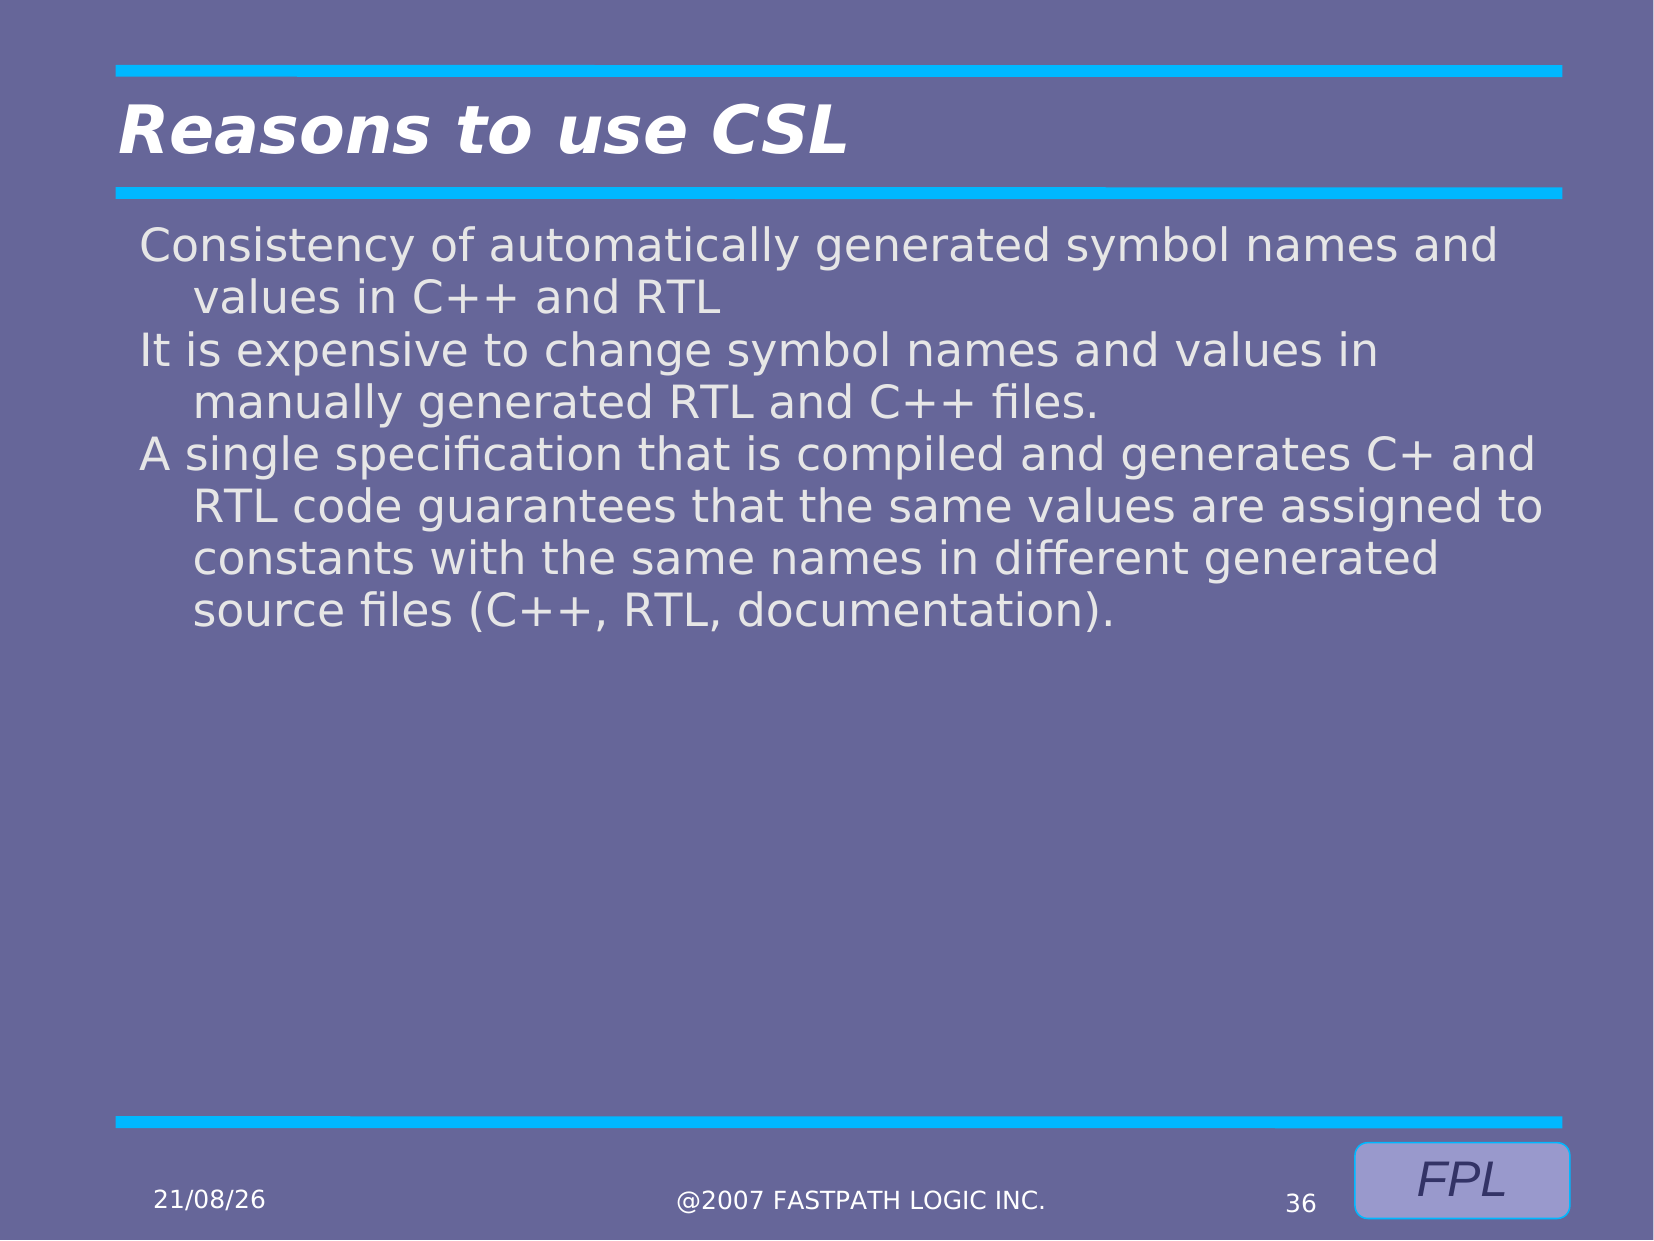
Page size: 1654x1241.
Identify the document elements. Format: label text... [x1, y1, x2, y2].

list Consistency of automatically generated symbol names and values in C++ and RTL It is expensive to change symbol names and values in manually generated RTL and C++ files. A single specification that is compiled and generates C+ and RTL code guarantees that the same values are assigned to constants with the same names in different generated source files (C++, RTL, documentation). [121, 219, 1561, 1133]
title Reasons to use CSL [118, 41, 1531, 220]
